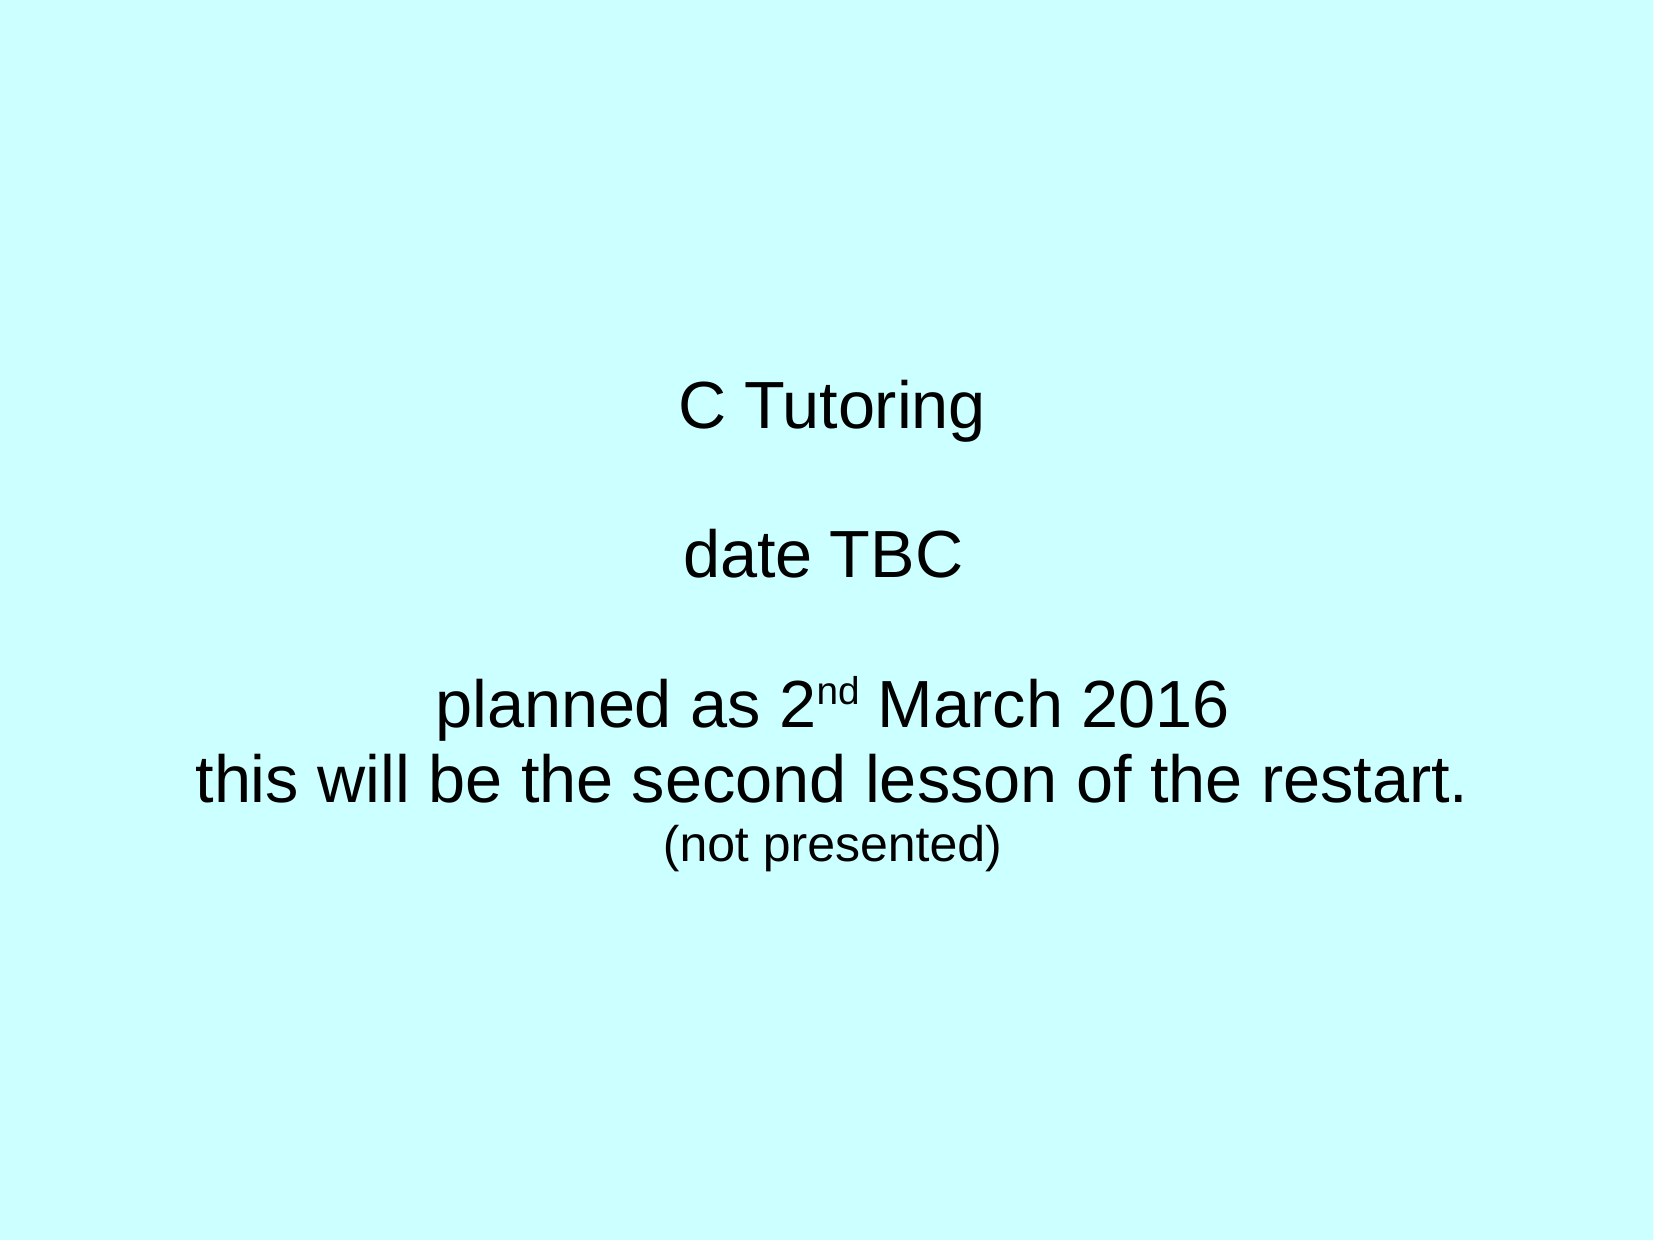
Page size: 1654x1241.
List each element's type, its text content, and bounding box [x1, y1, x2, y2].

subtitle C Tutoring date TBC planned as 2nd March 2016 this will be the second lesson of the restart. (not presented) [82, 82, 1583, 1158]
